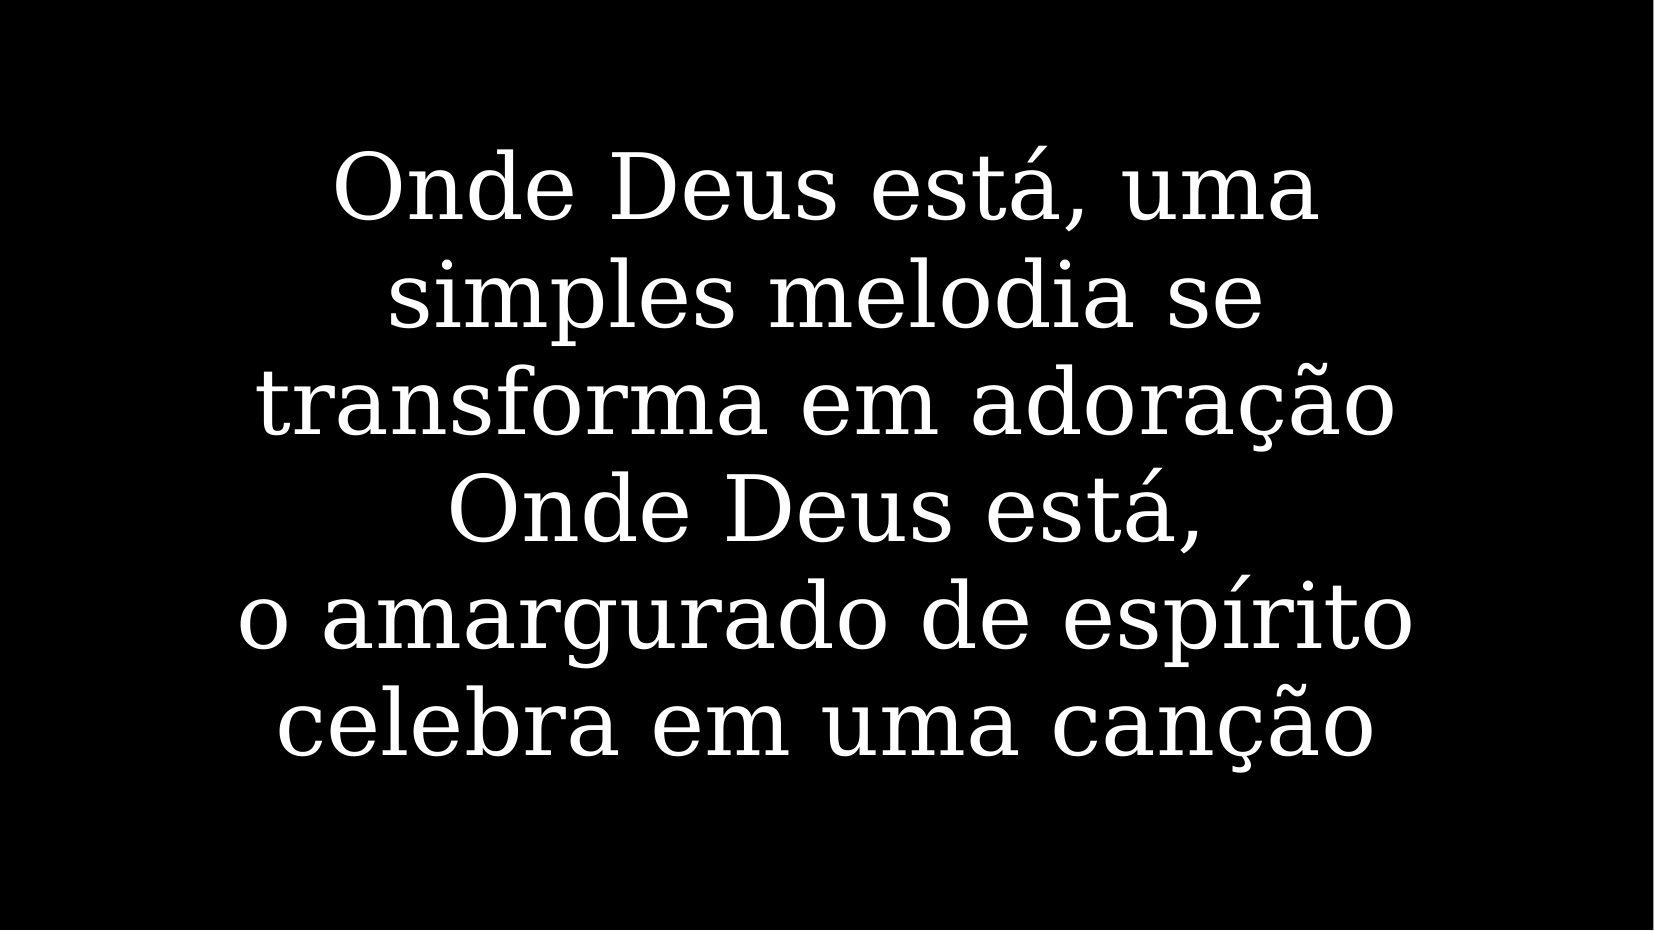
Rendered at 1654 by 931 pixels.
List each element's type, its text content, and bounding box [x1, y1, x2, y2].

subtitle Onde Deus está, uma simples melodia se transforma em adoração Onde Deus está, o amargurado de espírito celebra em uma canção [82, 49, 1571, 863]
